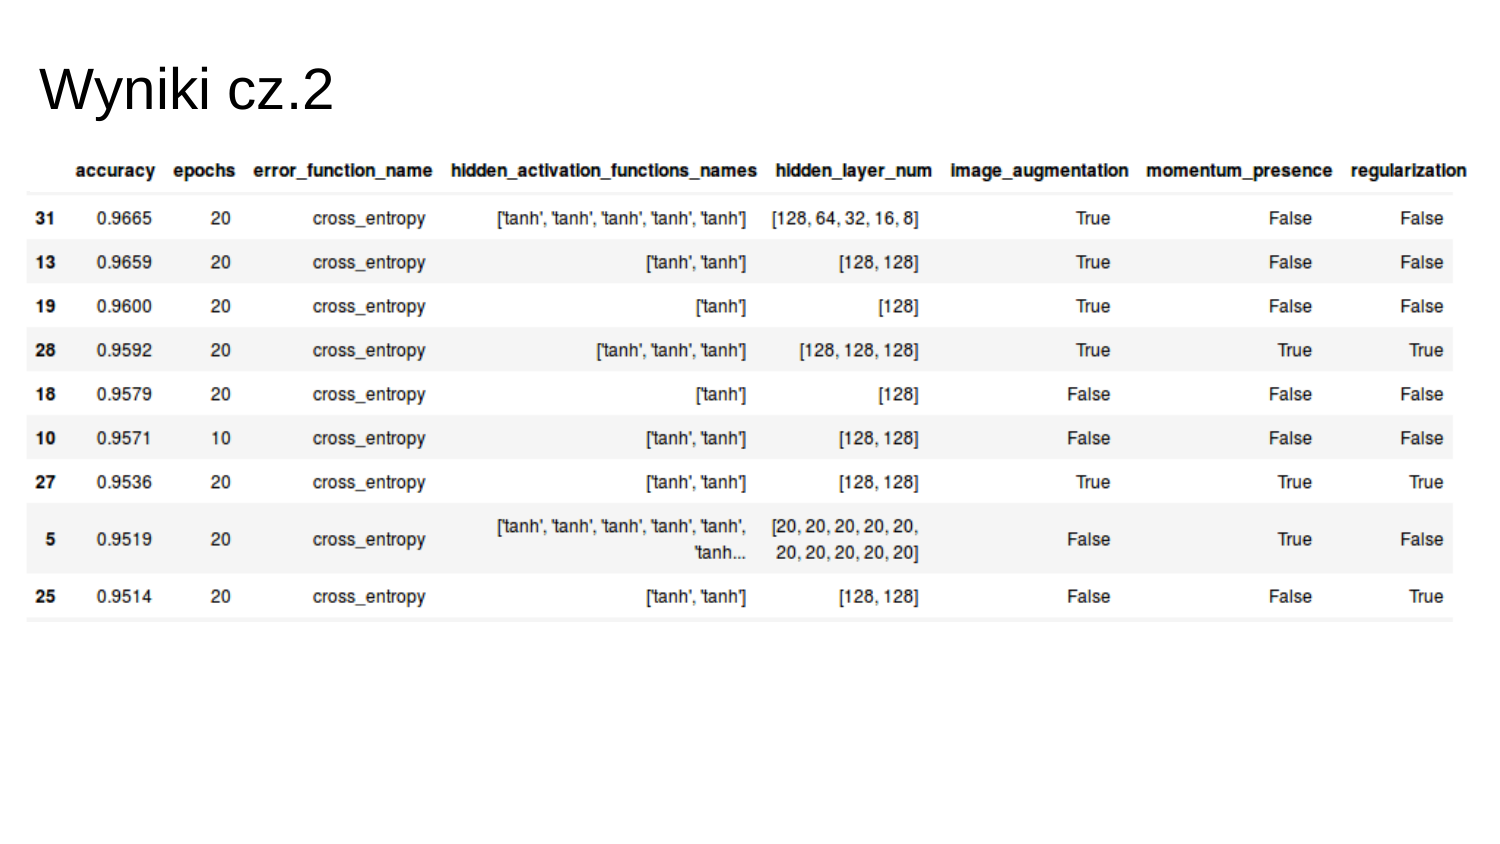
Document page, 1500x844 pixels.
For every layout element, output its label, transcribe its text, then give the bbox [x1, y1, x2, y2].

title Wyniki cz.2 [24, 35, 1423, 130]
picture [24, 147, 1480, 622]
